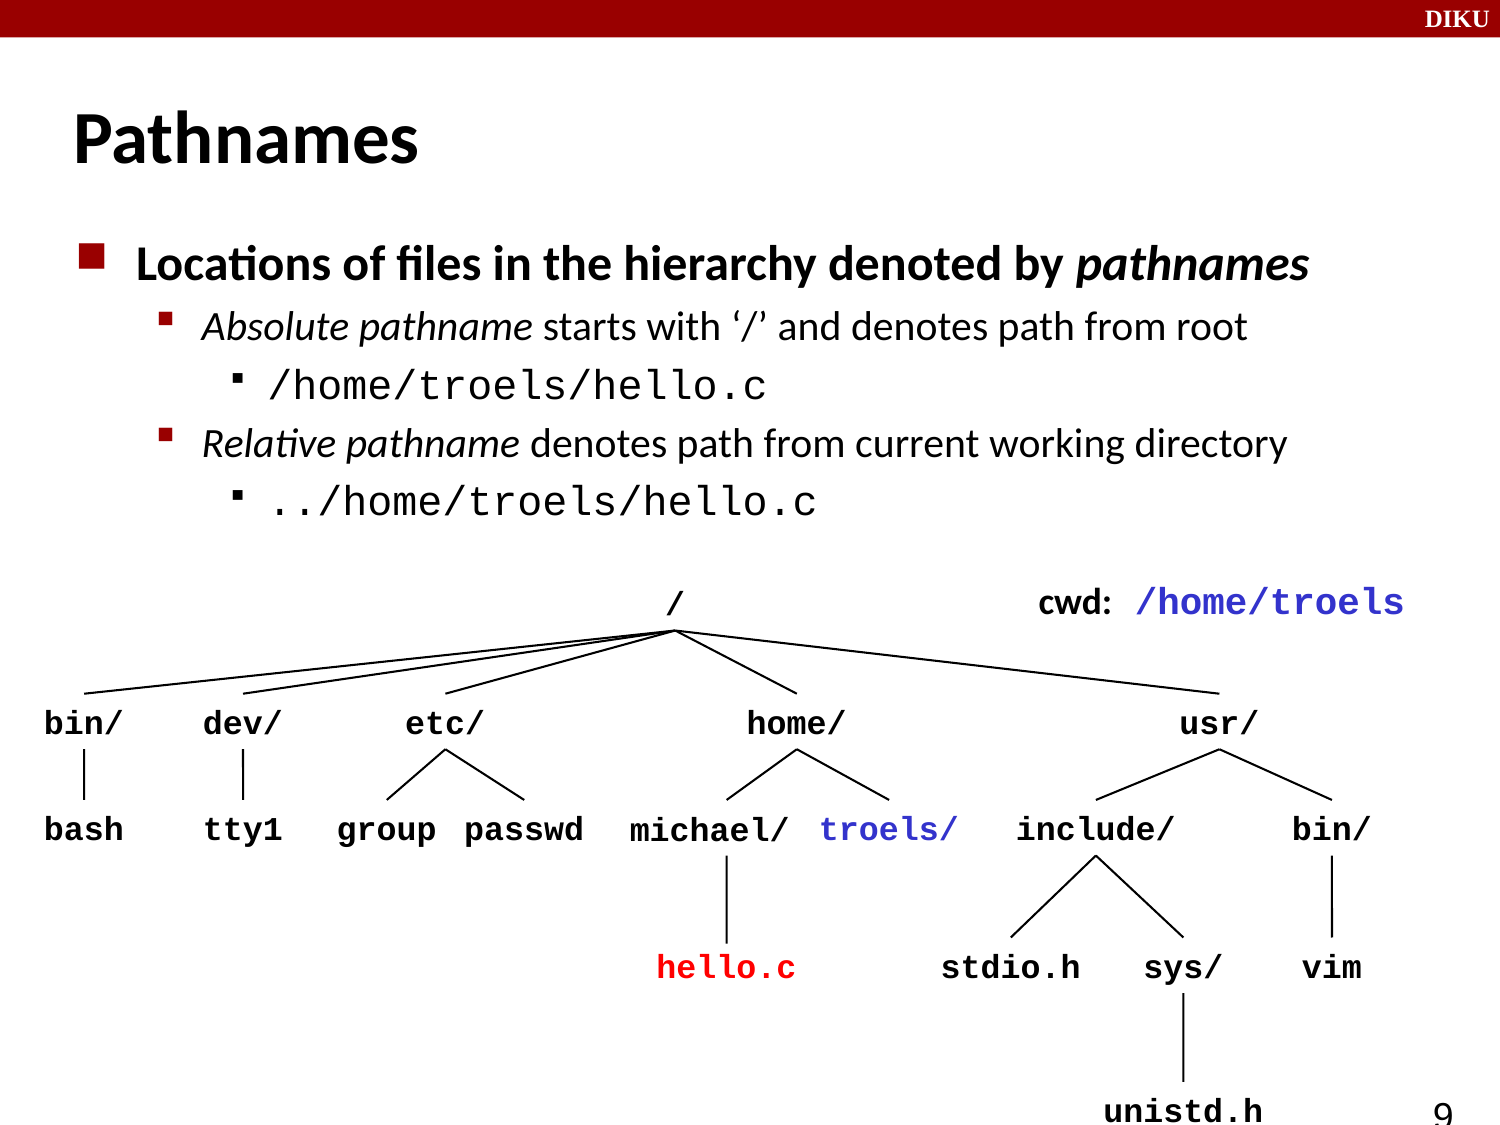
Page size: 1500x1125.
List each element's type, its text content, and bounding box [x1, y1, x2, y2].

text_box usr/ [1164, 693, 1275, 749]
text_box passwd [449, 800, 599, 855]
text_box bin/ [29, 693, 139, 749]
text_box group [321, 800, 449, 855]
text_box / [650, 575, 700, 630]
text_box cwd: /home/troels [1023, 569, 1420, 630]
text_box include/ [1000, 800, 1191, 855]
text_box bin/ [1277, 800, 1387, 855]
text_box sys/ [1128, 937, 1239, 993]
text_box Pathnames [58, 71, 1304, 197]
text_box michael/ [614, 800, 745, 856]
text_box unistd.h [1088, 1081, 1279, 1125]
text_box etc/ [390, 693, 501, 749]
text_box stdio.h [925, 937, 1096, 993]
text_box tty1 [188, 800, 298, 855]
text_box Locations of files in the hierarchy denoted by pathnames Absolute pathname starts with ‘/’ and denotes path from root /home/troels/hello.c Relative pathname denotes path from current working directory ../home/troels/hello.c [65, 223, 1463, 538]
text_box dev/ [188, 693, 298, 749]
text_box hello.c [641, 937, 812, 993]
text_box vim [1287, 937, 1377, 993]
text_box bash [29, 800, 139, 855]
text_box troels/ [804, 800, 974, 855]
text_box home/ [731, 693, 862, 749]
